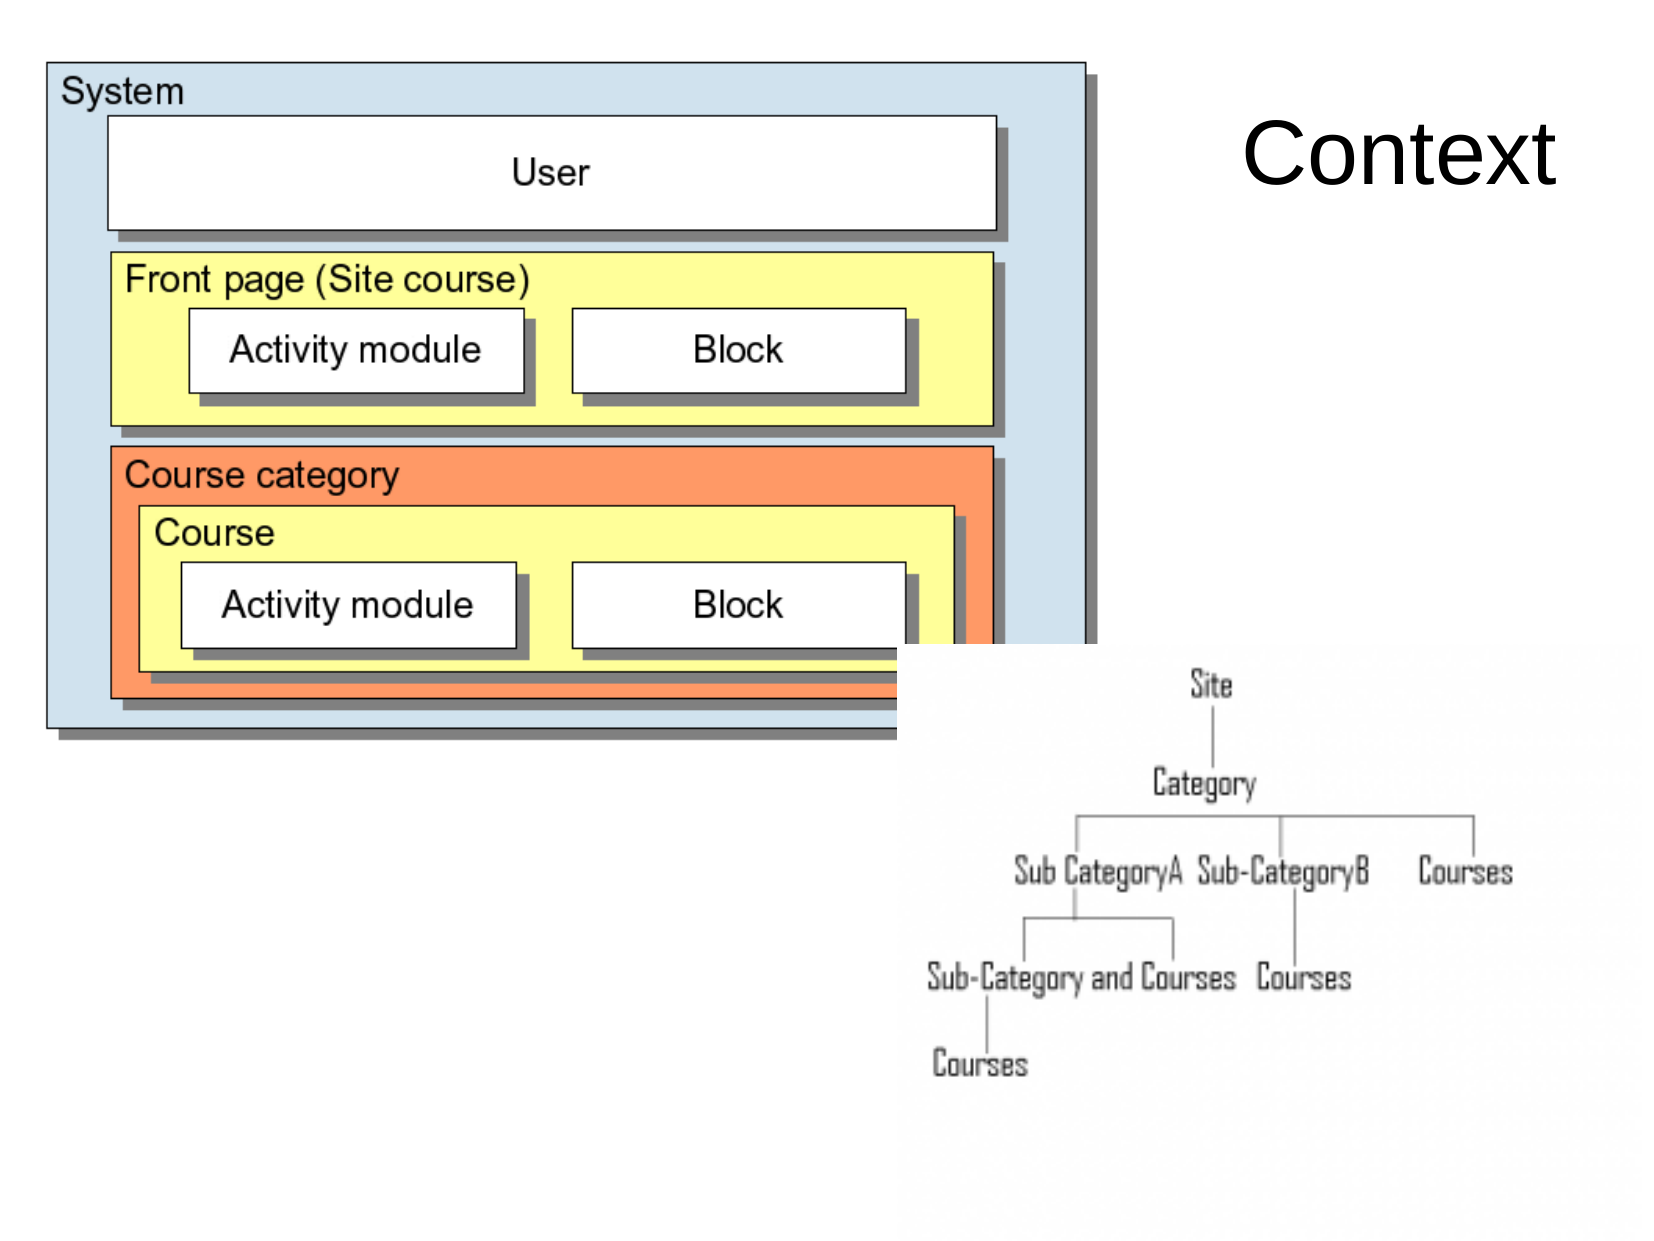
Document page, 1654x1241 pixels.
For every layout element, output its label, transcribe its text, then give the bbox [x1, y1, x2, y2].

title Context [1228, 49, 1571, 257]
picture [23, 48, 1642, 1241]
